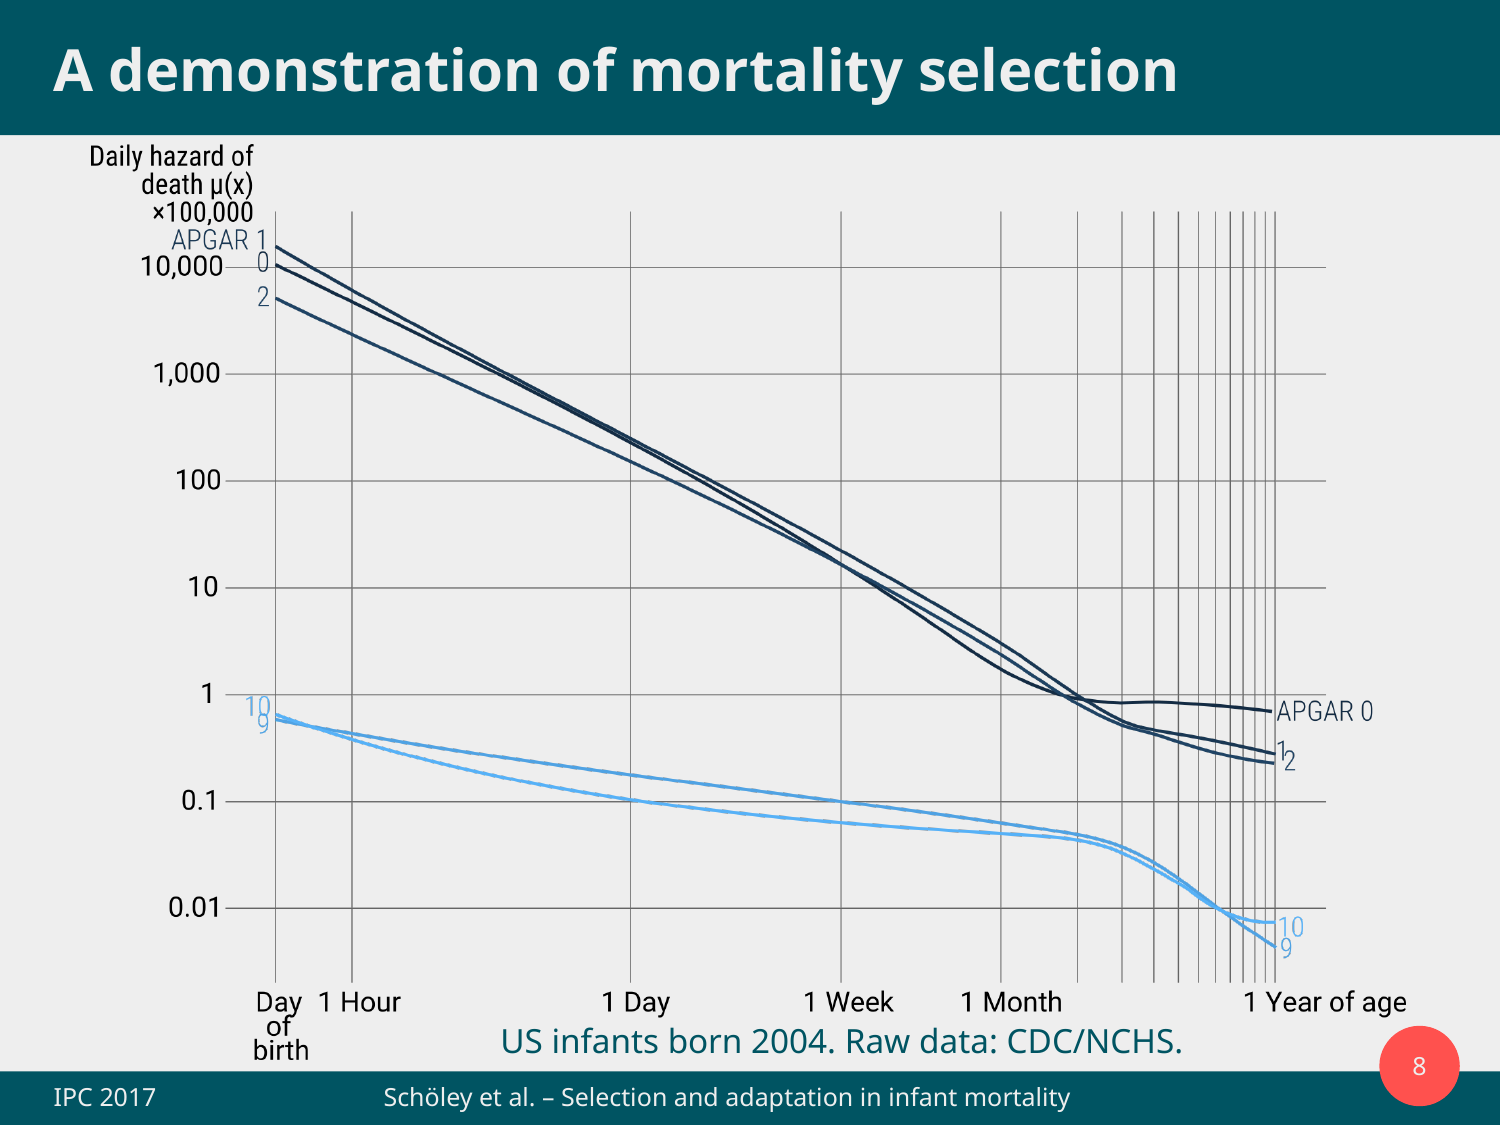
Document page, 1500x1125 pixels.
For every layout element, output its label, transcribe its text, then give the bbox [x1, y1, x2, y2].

title A demonstration of mortality selection [53, 0, 1447, 141]
text_box US infants born 2004. Raw data: CDC/NCHS. [439, 1010, 1246, 1114]
picture [91, 144, 1406, 1060]
